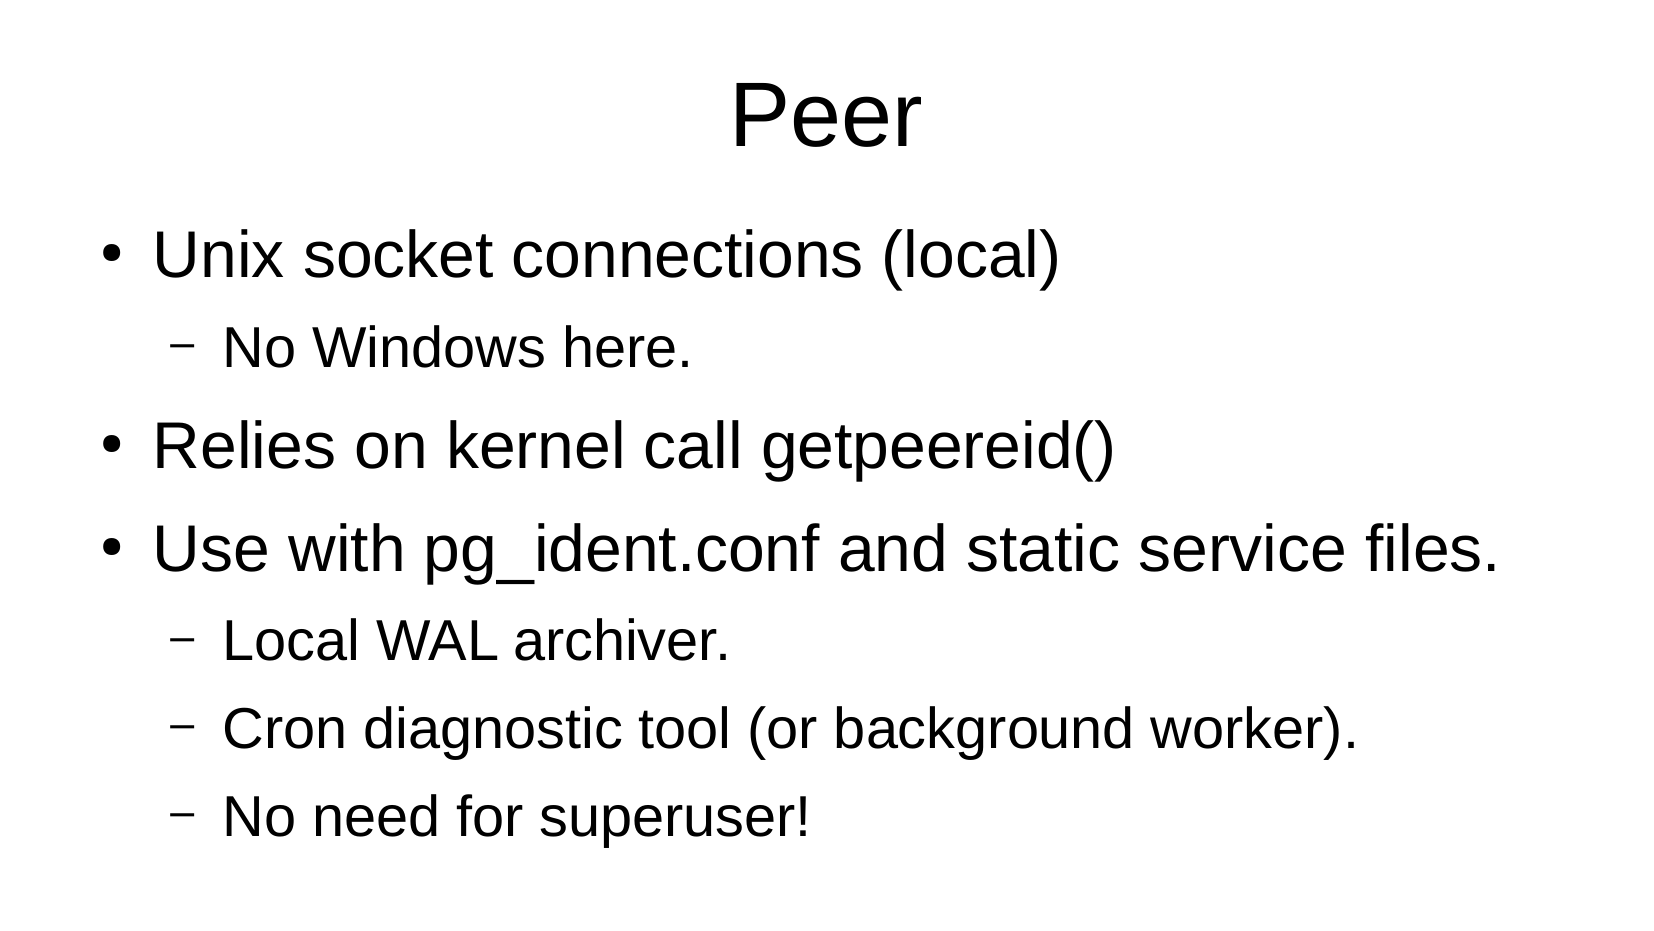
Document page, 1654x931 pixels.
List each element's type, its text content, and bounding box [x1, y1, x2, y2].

list Unix socket connections (local) No Windows here. Relies on kernel call getpeereid() Use with pg_ident.conf and static service files. Local WAL archiver. Cron diagnostic tool (or background worker). No need for superuser! [82, 217, 1571, 856]
title Peer [82, 37, 1571, 193]
